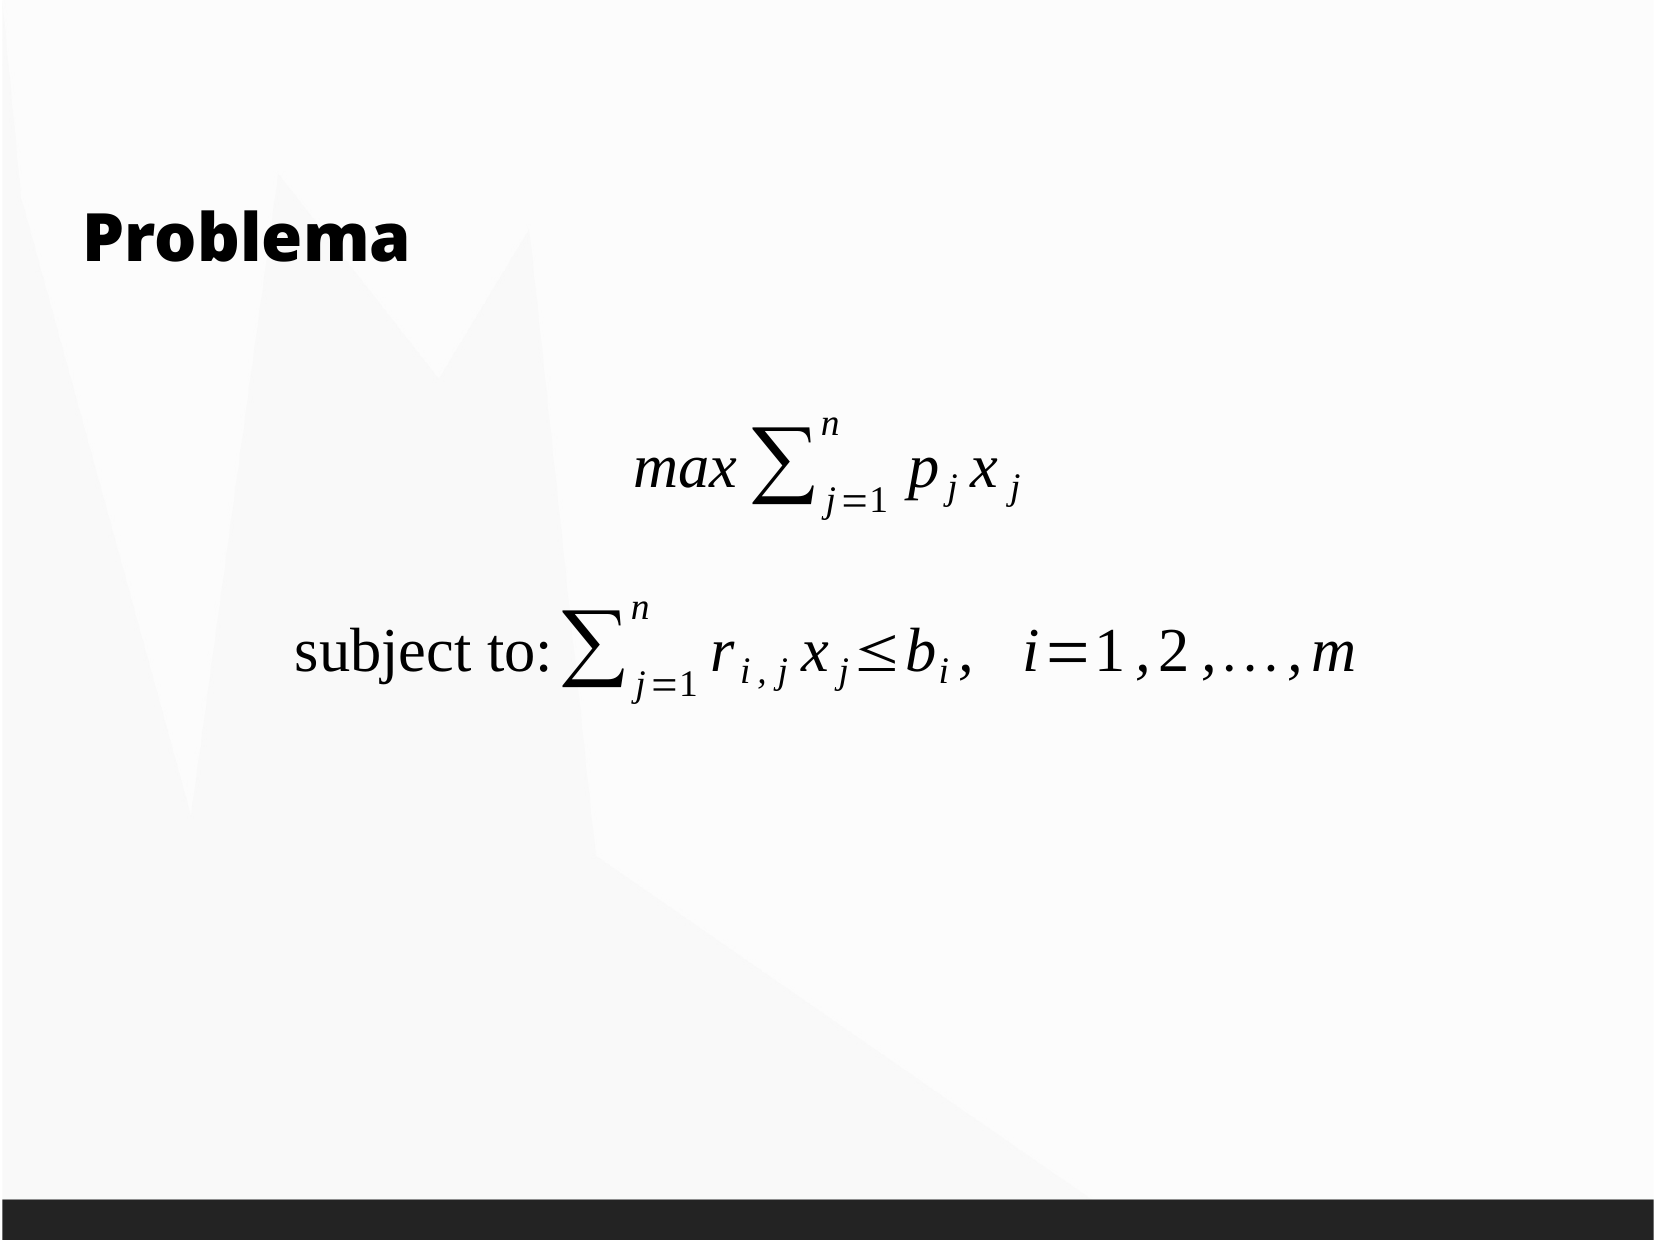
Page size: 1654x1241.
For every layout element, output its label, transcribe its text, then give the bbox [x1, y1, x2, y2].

picture [2, 0, 1654, 1241]
title Problema [82, 139, 1571, 332]
chart [631, 410, 1022, 526]
chart [294, 594, 1359, 709]
